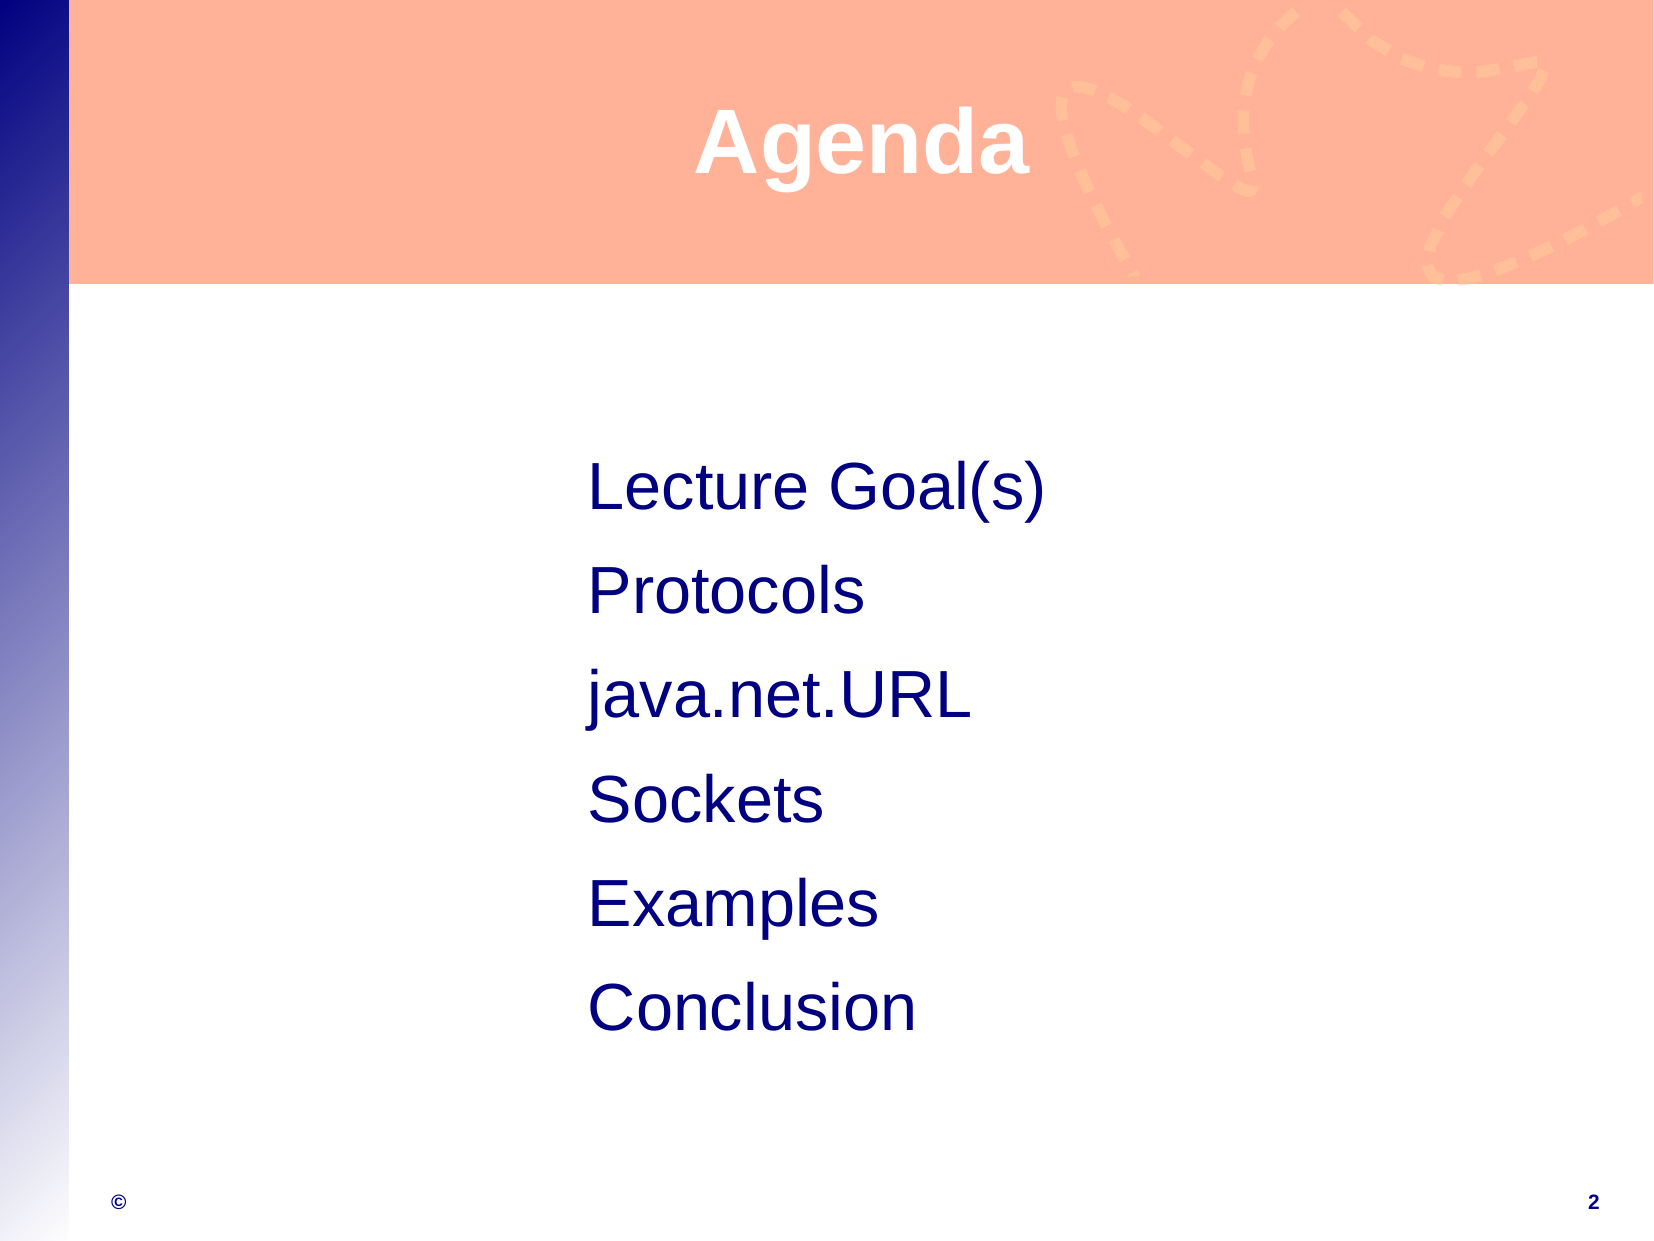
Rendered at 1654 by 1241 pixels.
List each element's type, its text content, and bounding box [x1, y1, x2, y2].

title Agenda [70, 37, 1654, 246]
list Lecture Goal(s) Protocols java.net.URL Sockets Examples Conclusion [596, 449, 1129, 1046]
